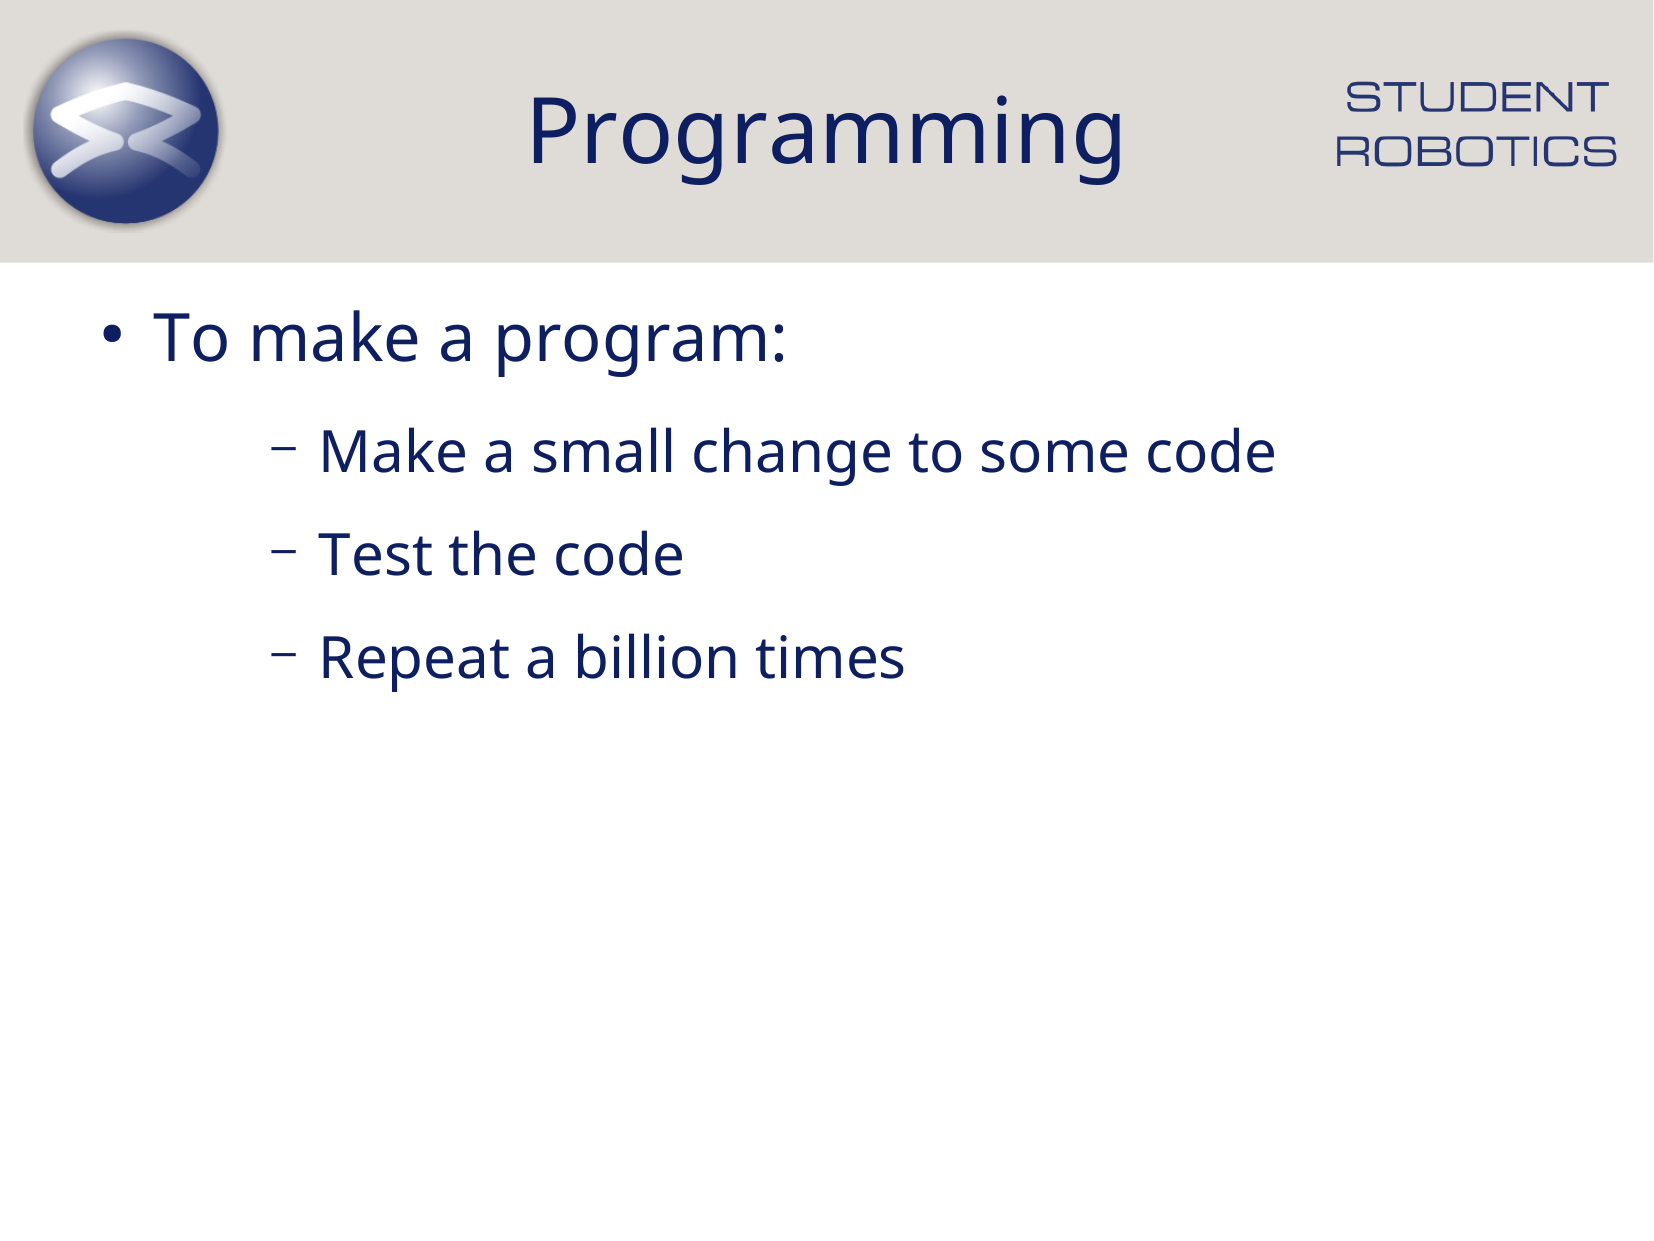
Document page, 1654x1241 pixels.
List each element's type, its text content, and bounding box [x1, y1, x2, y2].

list To make a program: Make a small change to some code Test the code Repeat a billion times [82, 290, 1571, 1094]
title Programming [82, 7, 1571, 250]
picture [9, 19, 82, 245]
picture [1571, 68, 1633, 174]
